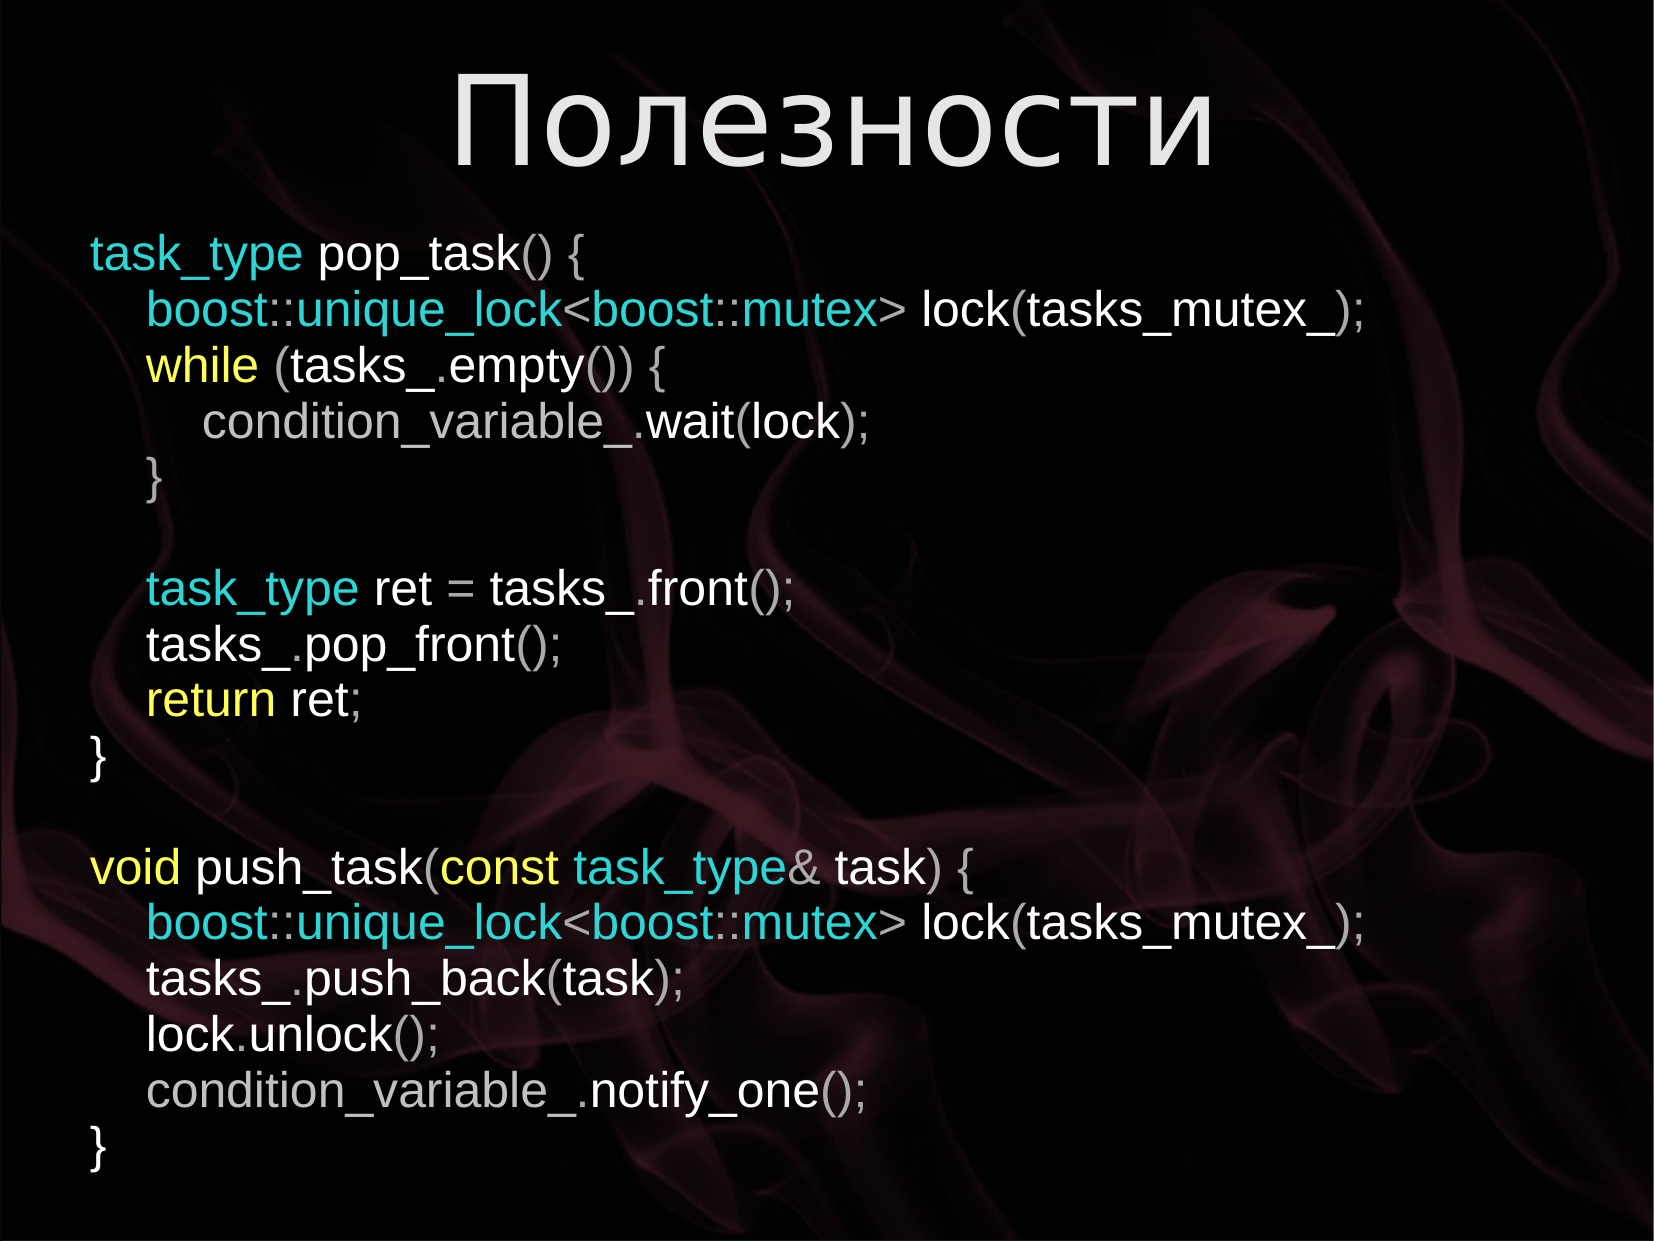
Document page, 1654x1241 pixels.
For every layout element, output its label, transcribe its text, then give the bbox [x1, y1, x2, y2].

title Полезности [90, 44, 1579, 200]
picture [0, 0, 1654, 1241]
text_box task_type pop_task() { boost::unique_lock<boost::mutex> lock(tasks_mutex_); while (tasks_.empty()) { condition_variable_.wait(lock); } task_type ret = tasks_.front(); tasks_.pop_front(); return ret; } void push_task(const task_type& task) { boost::unique_lock<boost::mutex> lock(tasks_mutex_); tasks_.push_back(task); lock.unlock(); condition_variable_.notify_one(); } [75, 218, 1531, 1241]
